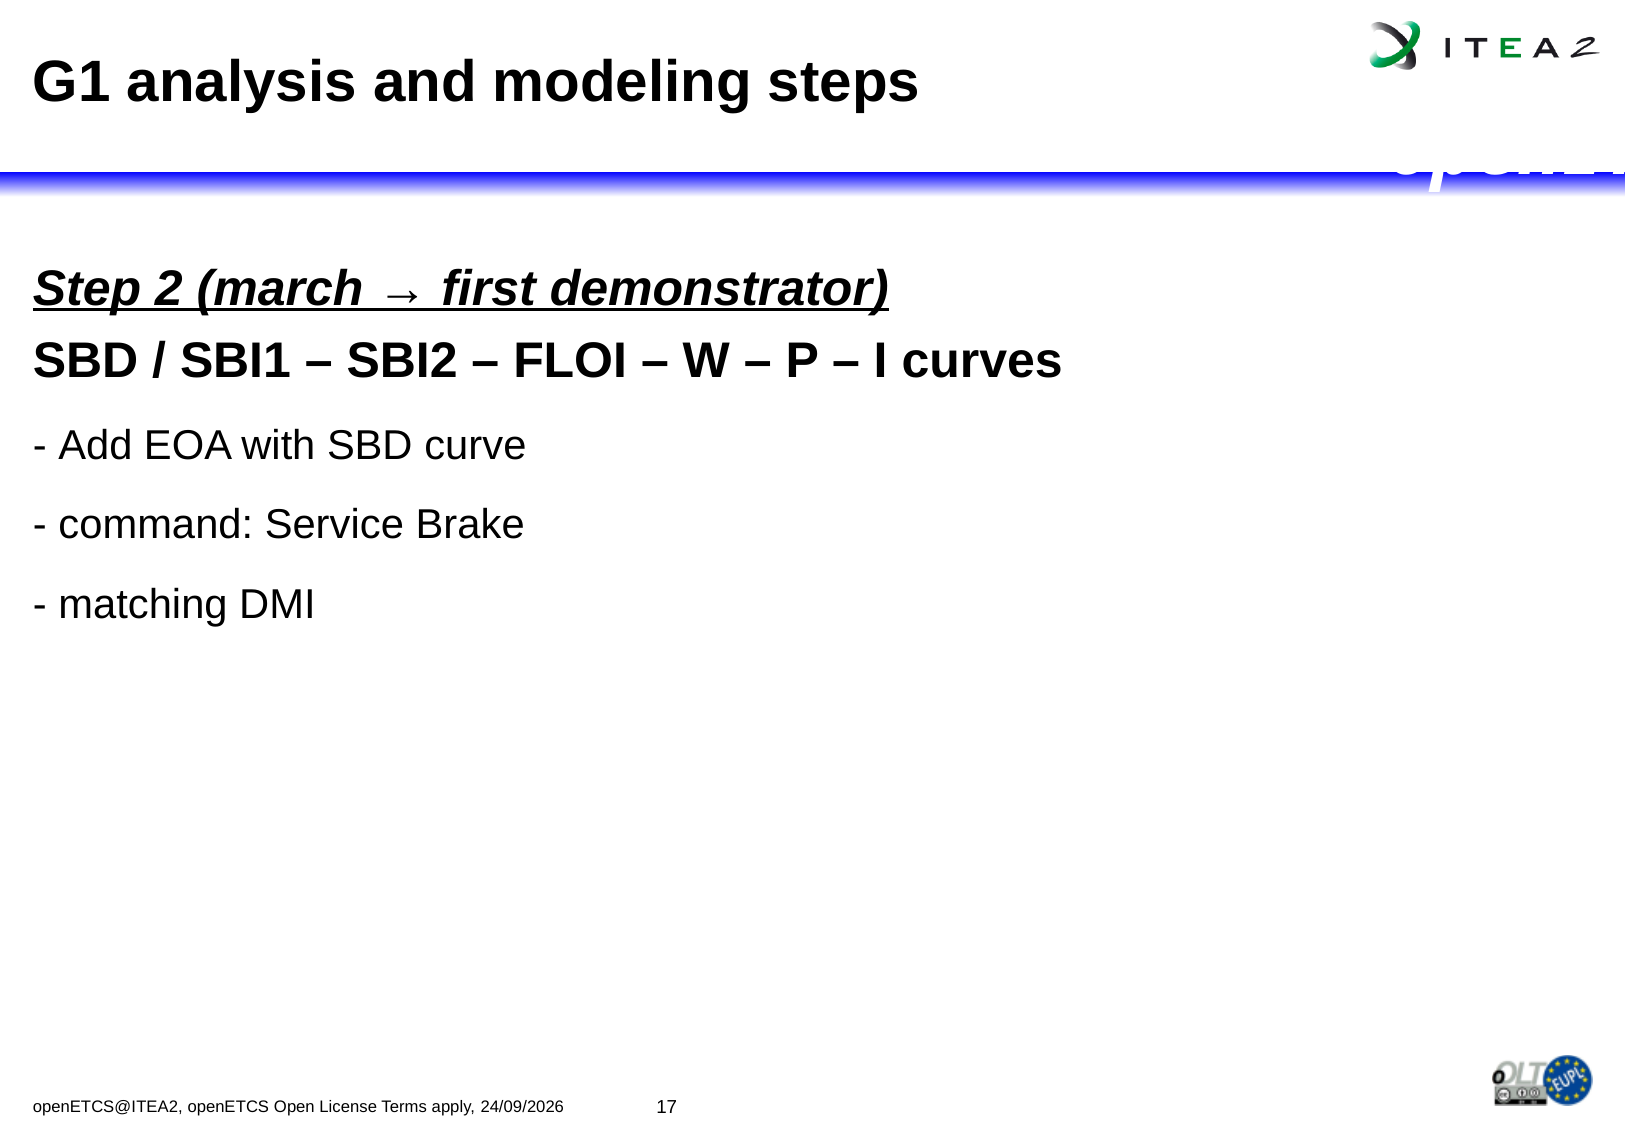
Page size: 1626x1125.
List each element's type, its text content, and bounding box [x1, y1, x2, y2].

slide_number <numéro> [656, 1097, 969, 1114]
picture [1492, 1055, 1593, 1106]
footer openETCS@ITEA2, openETCS Open License Terms apply, 12/12/2014 [32, 1097, 642, 1114]
picture [1348, 21, 1625, 70]
list Step 2 (march → first demonstrator) SBD / SBI1 – SBI2 – FLOI – W – P – I curves - Add EOA with SBD curve - command: Service Brake - matching DMI [32, 255, 1593, 1053]
title G1 analysis and modeling steps [32, 43, 1341, 150]
